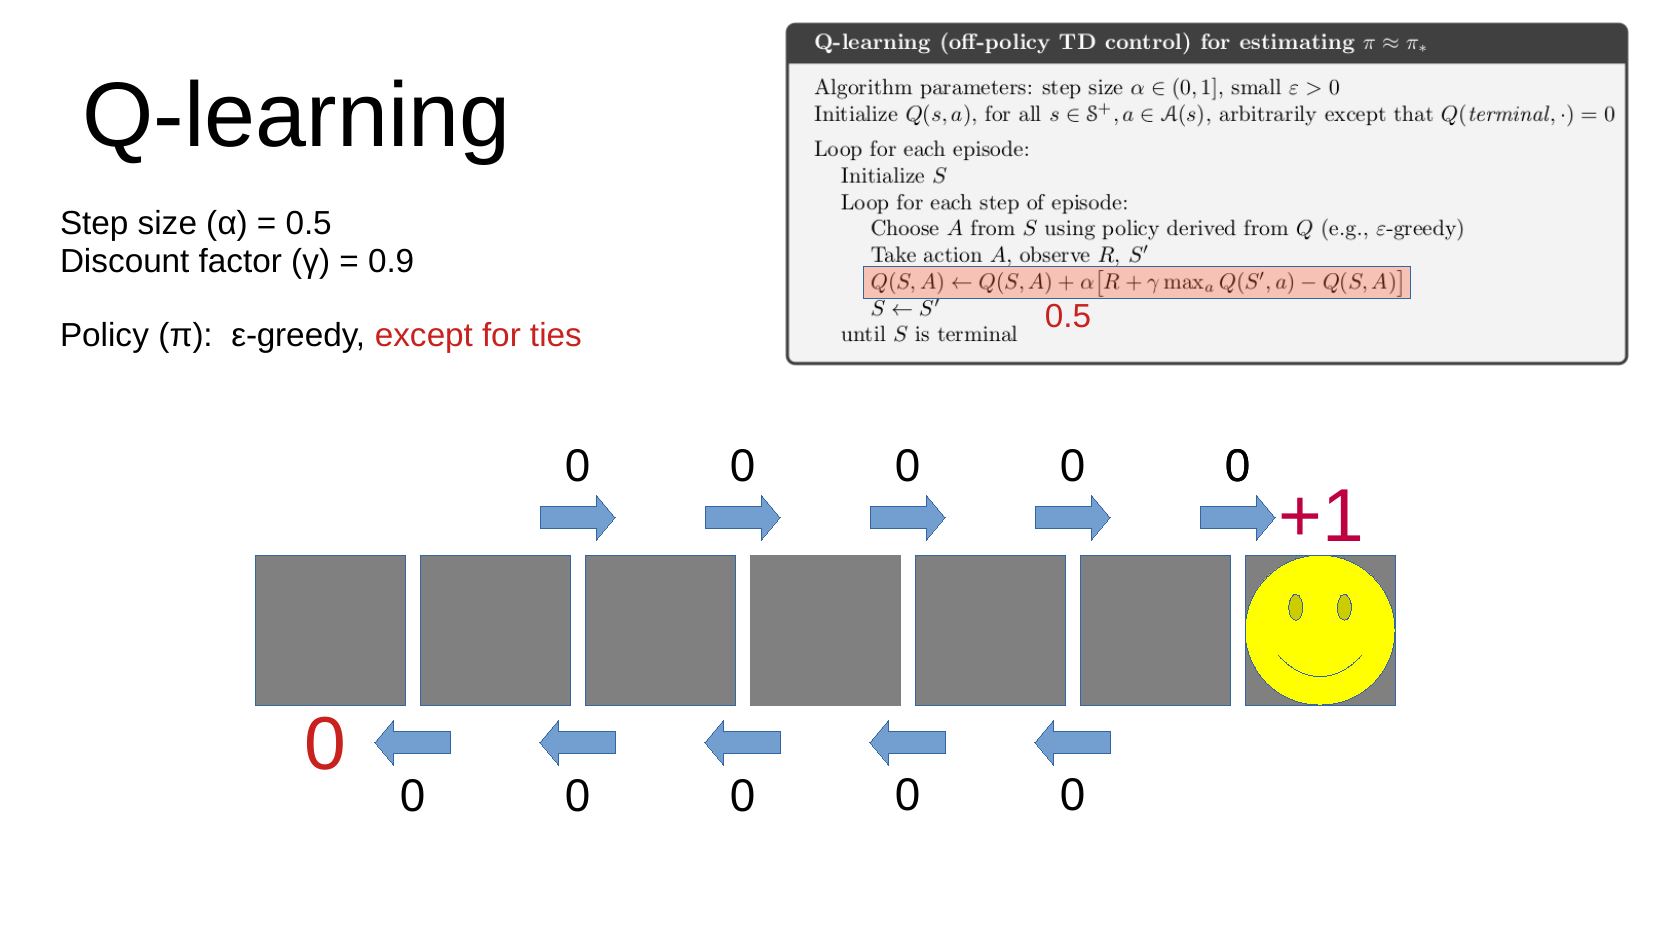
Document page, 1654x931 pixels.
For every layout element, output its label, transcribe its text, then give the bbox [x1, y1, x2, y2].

text_box [869, 720, 946, 750]
text_box [585, 555, 736, 706]
text_box [1080, 555, 1231, 706]
text_box [704, 720, 781, 750]
text_box [705, 511, 781, 541]
title 0 [1020, 420, 1126, 511]
title 0 [1185, 420, 1291, 511]
title 0 [525, 750, 631, 841]
text_box [863, 266, 1411, 299]
title 0 [855, 420, 961, 511]
title 0 [360, 750, 466, 841]
title 0 [690, 420, 796, 511]
text_box [540, 511, 616, 541]
title 0 [1020, 750, 1126, 840]
title 0.5 [1026, 286, 1102, 346]
text_box [750, 555, 901, 706]
text_box [1245, 555, 1396, 706]
title 0 [855, 750, 961, 840]
text_box [379, 720, 451, 750]
title 0 [273, 698, 379, 789]
text_box [255, 555, 406, 706]
title 0 [525, 420, 631, 511]
text_box [1034, 720, 1111, 750]
picture [773, 14, 1637, 376]
text_box [1200, 511, 1268, 541]
title +1 [1268, 471, 1374, 561]
text_box [870, 511, 946, 541]
title Q-learning [82, 37, 773, 193]
title Step size (α) = 0.5 Discount factor (γ) = 0.9 Policy (π): ε-greedy, except for ties [60, 186, 616, 409]
text_box [1035, 511, 1111, 541]
text_box [539, 720, 616, 750]
text_box [915, 555, 1066, 706]
title 0 [690, 750, 796, 841]
text_box [420, 555, 571, 706]
